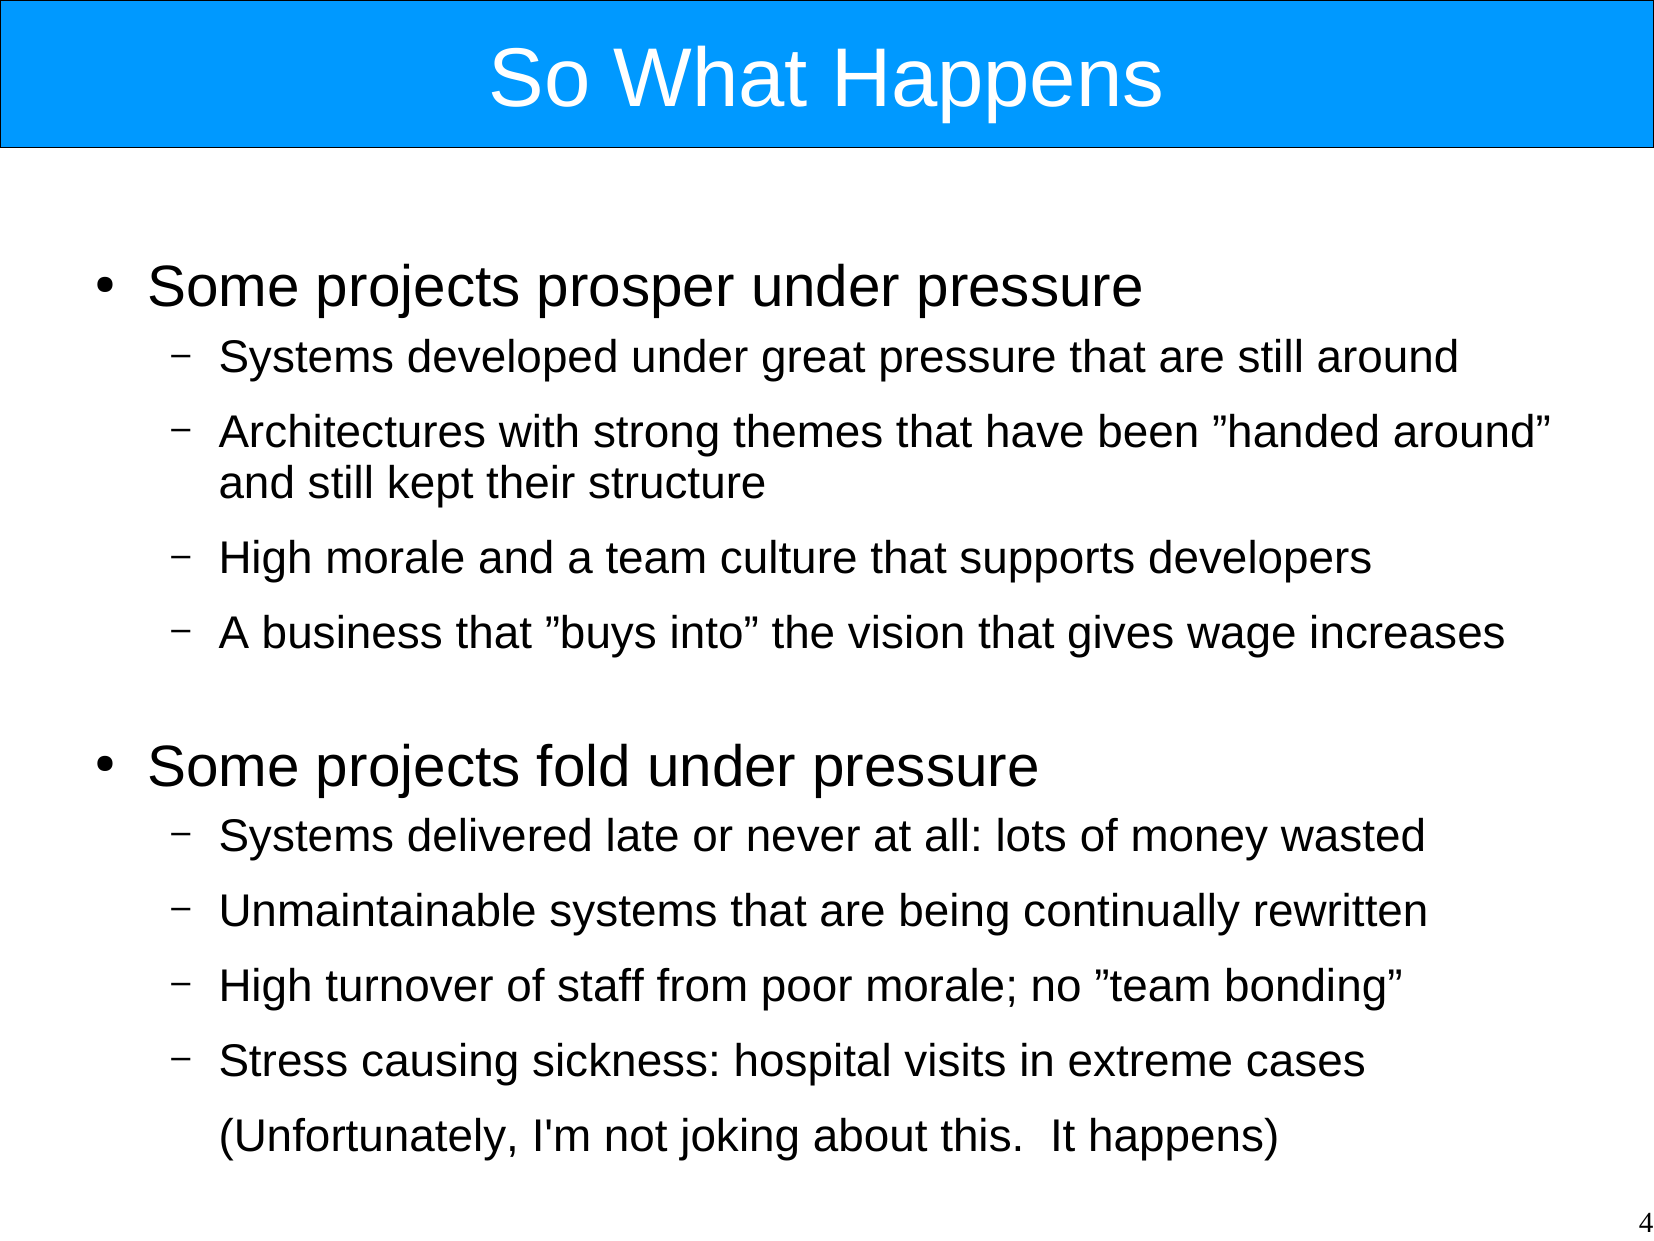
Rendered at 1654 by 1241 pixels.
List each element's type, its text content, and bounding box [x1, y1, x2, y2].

list Some projects prosper under pressure Systems developed under great pressure that are still around Architectures with strong themes that have been ”handed around” and still kept their structure High morale and a team culture that supports developers A business that ”buys into” the vision that gives wage increases Some projects fold under pressure Systems delivered late or never at all: lots of money wasted Unmaintainable systems that are being continually rewritten High turnover of staff from poor morale; no ”team bonding” Stress causing sickness: hospital visits in extreme cases (Unfortunately, I'm not joking about this. It happens) [76, 177, 1565, 1196]
title So What Happens [82, 21, 1571, 135]
